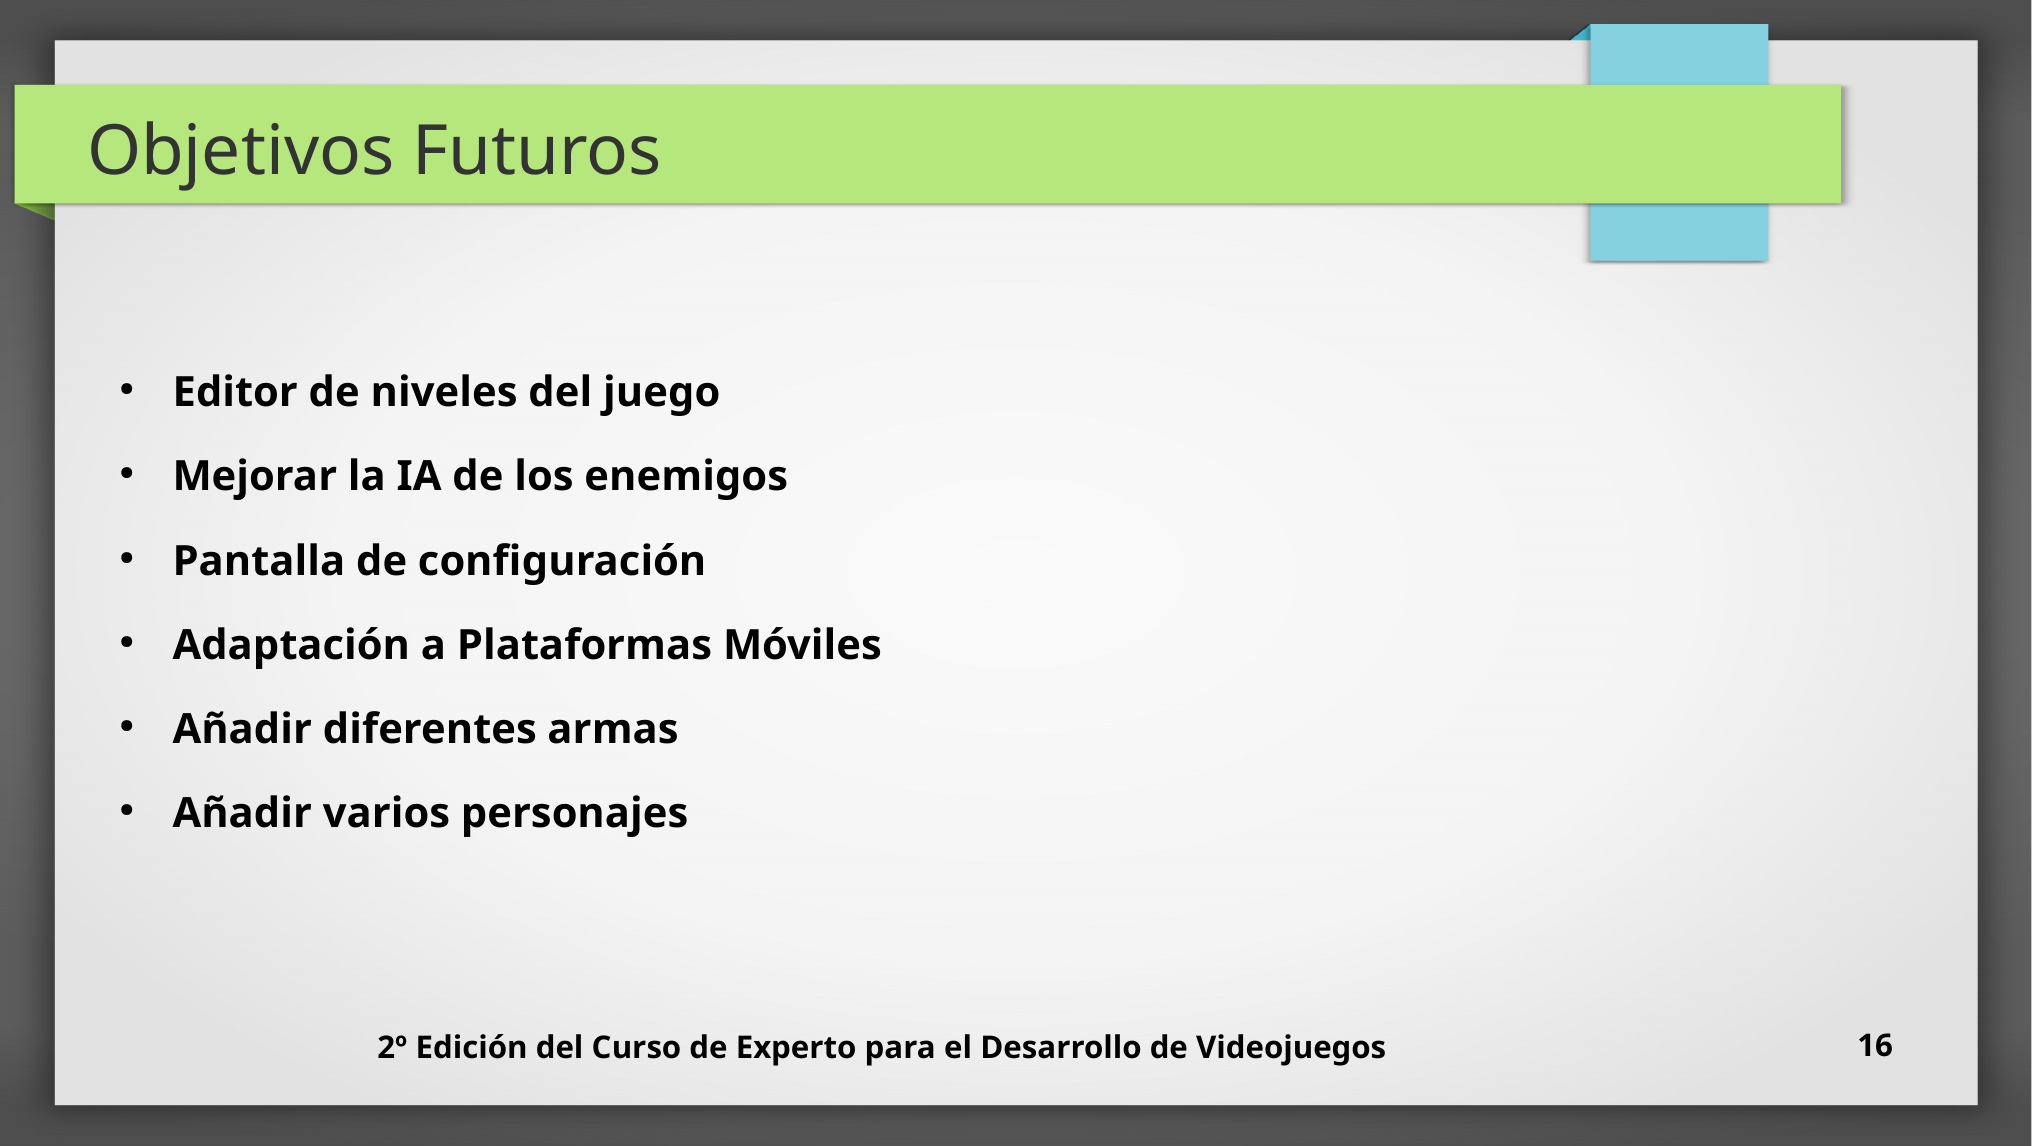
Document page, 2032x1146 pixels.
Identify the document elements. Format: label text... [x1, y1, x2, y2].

text_box 2º Edición del Curso de Experto para el Desarrollo de Videojuegos [362, 1018, 1669, 1085]
picture [0, 0, 2032, 1146]
text_box <número> [1842, 1015, 2032, 1082]
title Objetivos Futuros [87, 91, 1510, 204]
list Editor de niveles del juego Mejorar la IA de los enemigos Pantalla de configuración Adaptación a Plataformas Móviles Añadir diferentes armas Añadir varios personajes [101, 317, 1890, 982]
